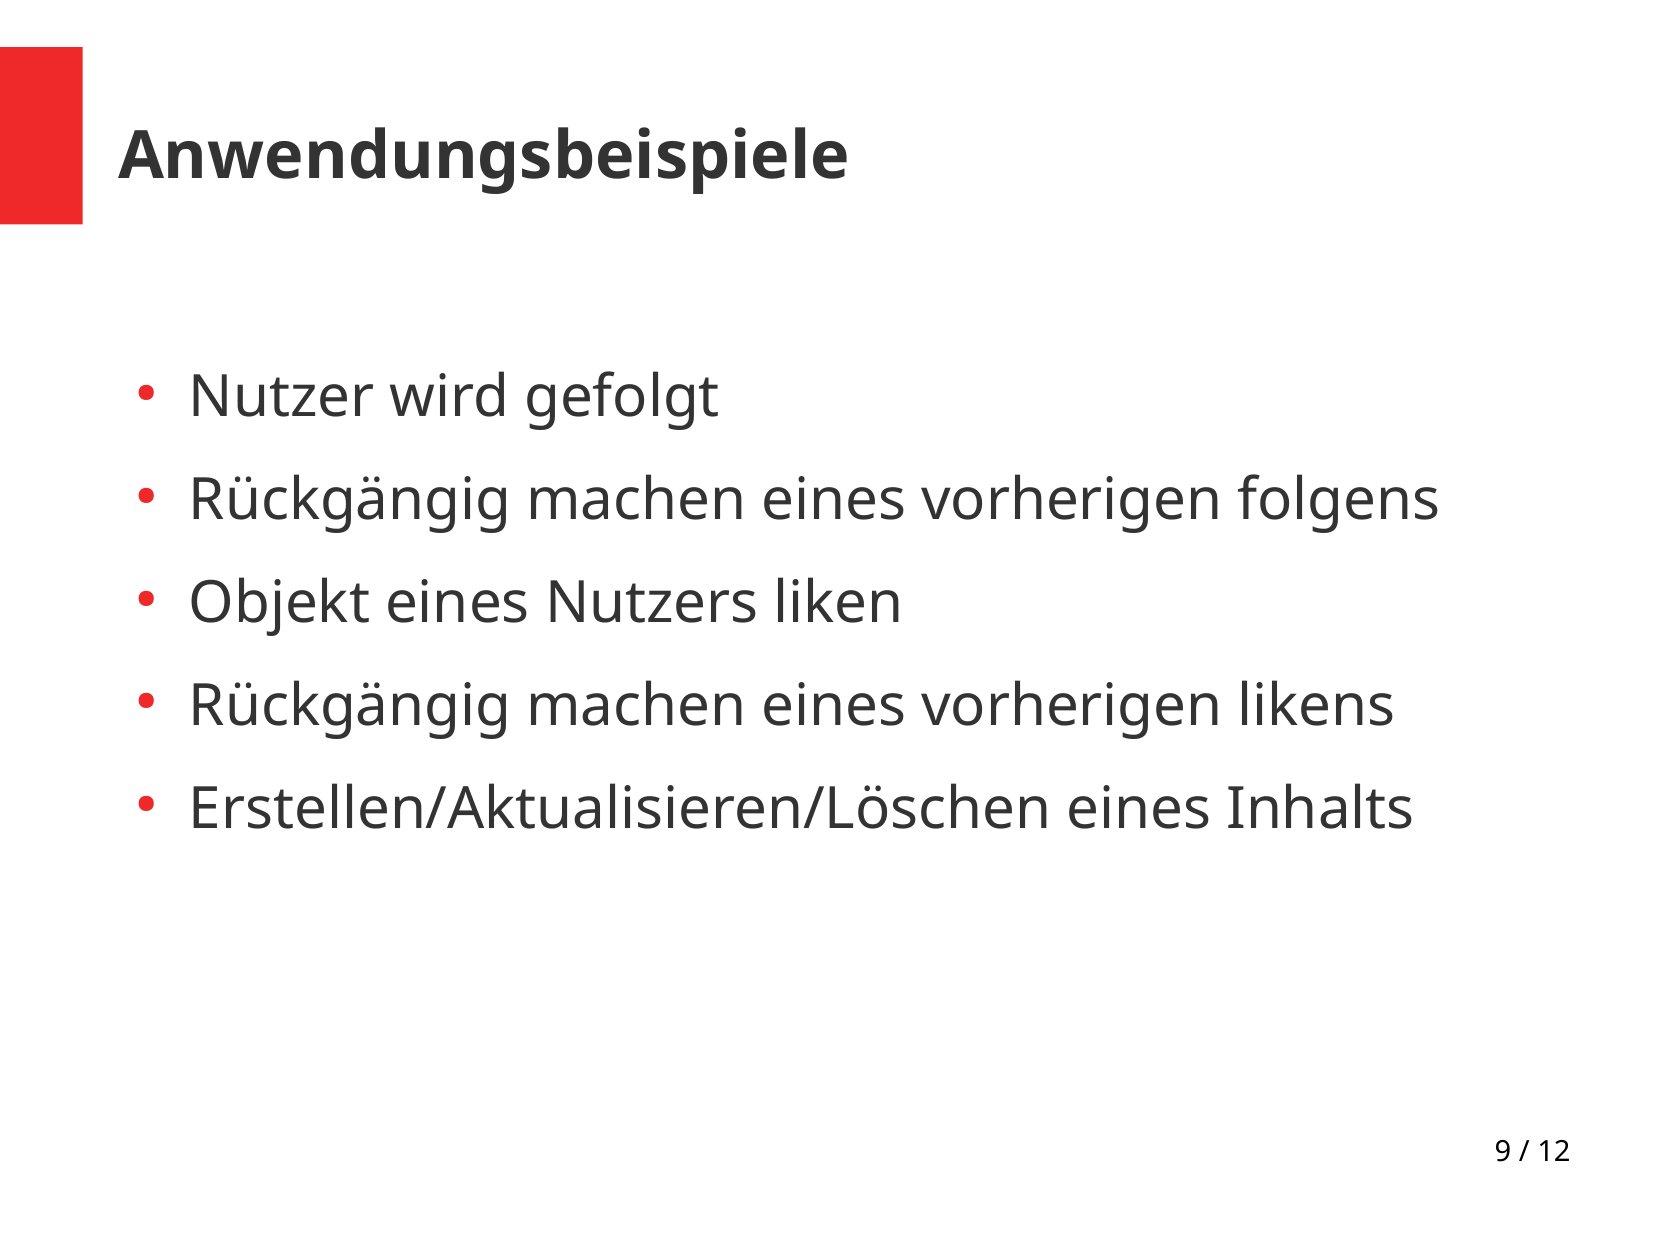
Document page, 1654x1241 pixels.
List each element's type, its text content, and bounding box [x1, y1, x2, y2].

list Nutzer wird gefolgt Rückgängig machen eines vorherigen folgens Objekt eines Nutzers liken Rückgängig machen eines vorherigen likens Erstellen/Aktualisieren/Löschen eines Inhalts [118, 354, 1536, 1074]
title Anwendungsbeispiele [118, 49, 1571, 257]
